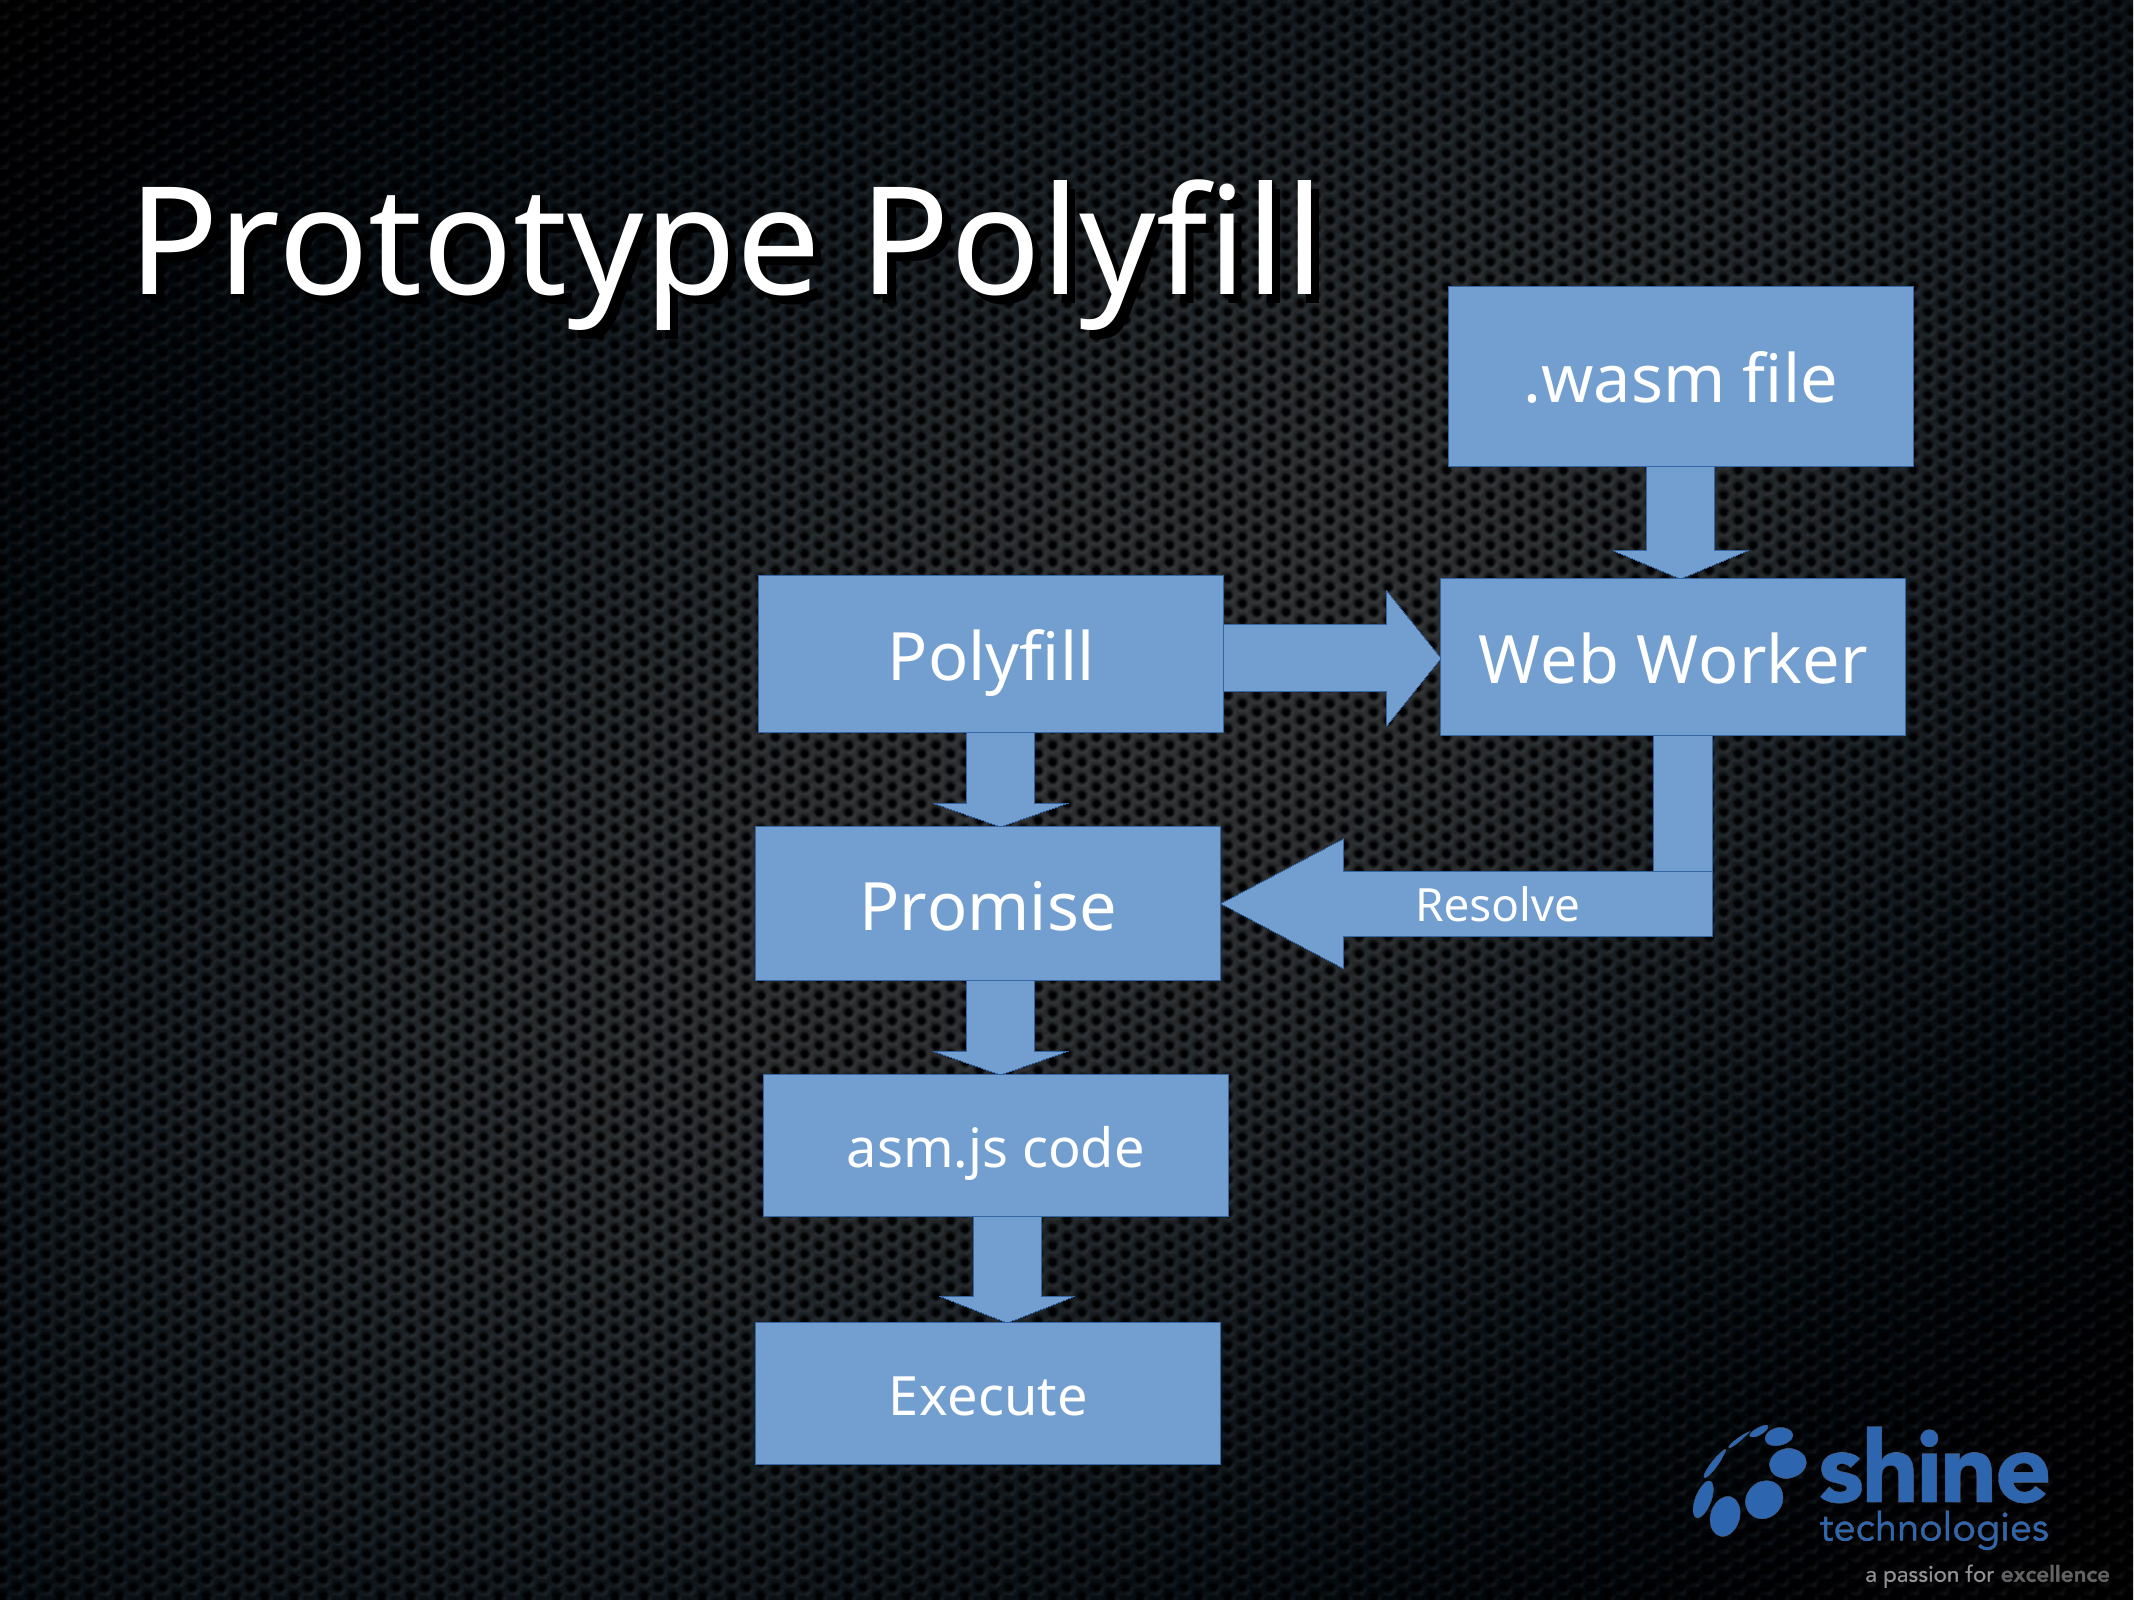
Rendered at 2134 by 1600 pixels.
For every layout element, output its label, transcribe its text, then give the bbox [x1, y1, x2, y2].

text_box Web Worker [1440, 578, 1906, 736]
text_box [933, 980, 1069, 1075]
text_box [1613, 466, 1749, 578]
picture [0, 0, 2134, 1600]
text_box [939, 1216, 1075, 1322]
text_box .wasm file [1448, 286, 1914, 467]
text_box asm.js code [763, 1074, 1229, 1217]
text_box [1653, 735, 1713, 871]
text_box Promise [755, 826, 1221, 981]
text_box [1223, 590, 1440, 726]
text_box [933, 732, 1069, 827]
text_box Resolve [1220, 838, 1713, 969]
text_box Execute [755, 1322, 1221, 1465]
title Prototype Polyfill [120, 35, 1996, 436]
text_box Polyfill [758, 575, 1224, 733]
